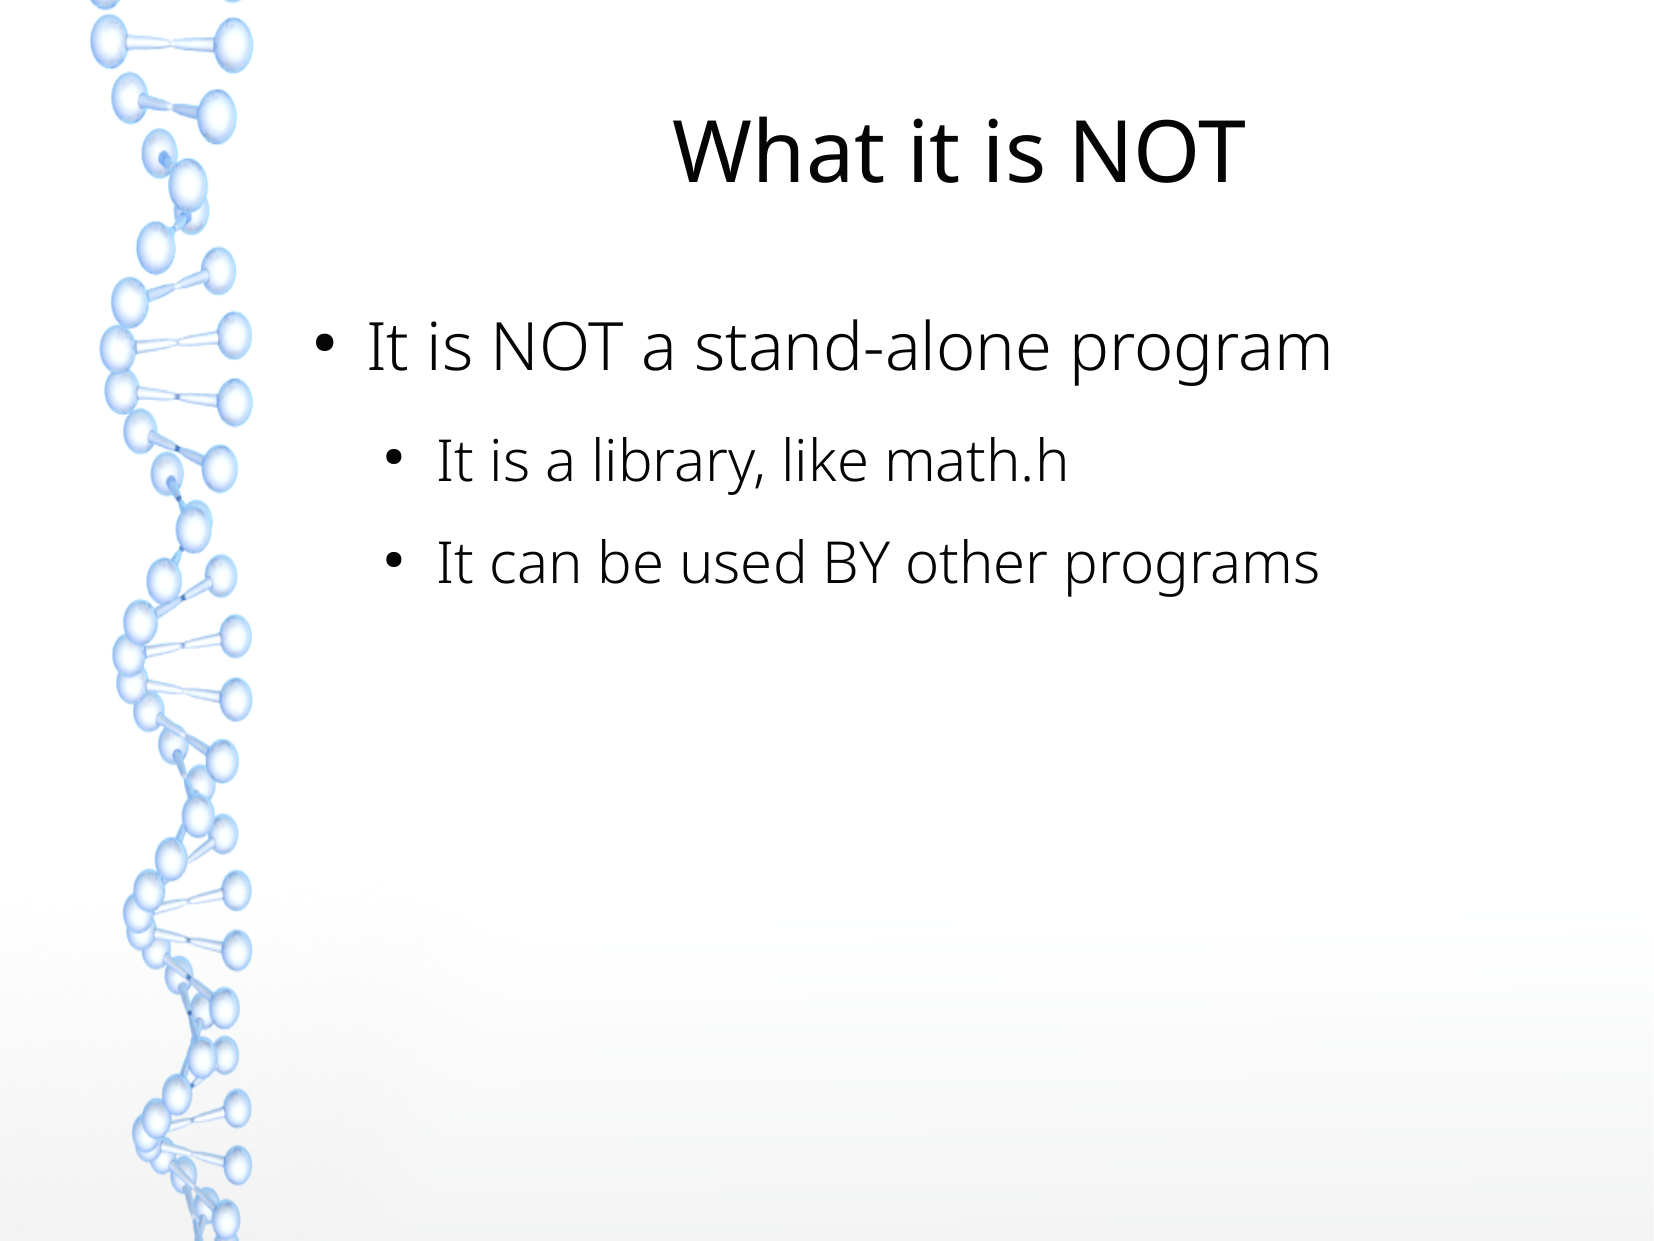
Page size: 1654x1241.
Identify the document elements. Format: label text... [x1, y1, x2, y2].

picture [0, 0, 1654, 1241]
title What it is NOT [295, 47, 1624, 252]
list It is NOT a stand-alone program It is a library, like math.h It can be used BY other programs [295, 299, 1624, 1019]
